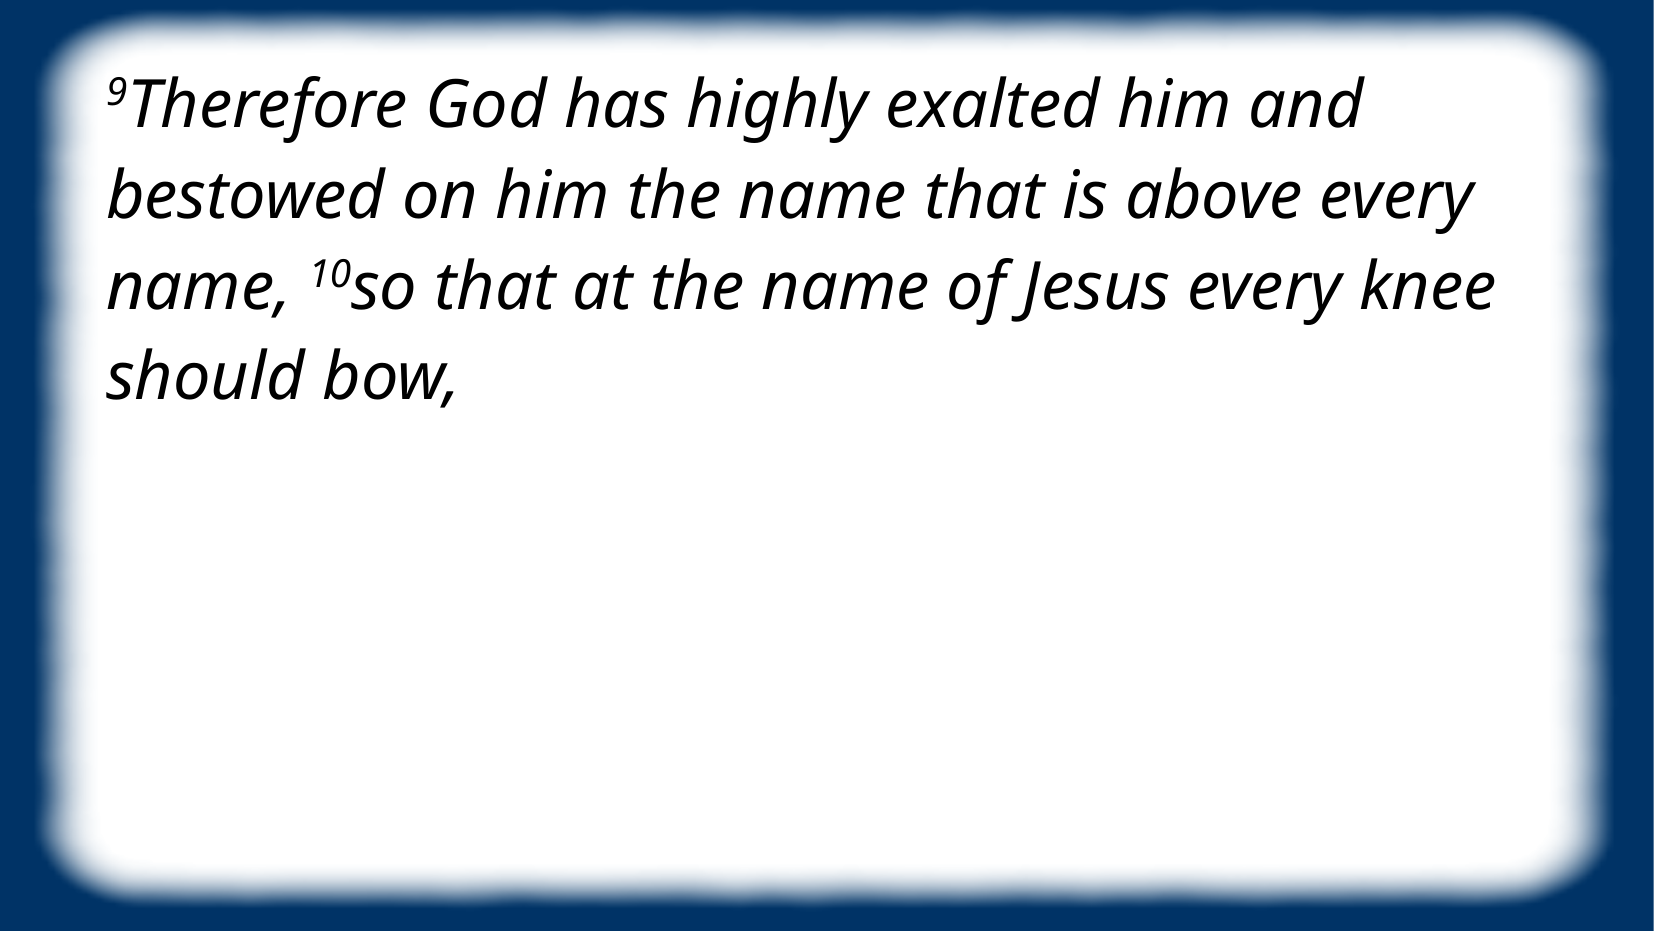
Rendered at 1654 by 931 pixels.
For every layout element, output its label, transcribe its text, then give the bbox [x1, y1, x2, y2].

text_box 9Therefore God has highly exalted him and bestowed on him the name that is above every name, 10so that at the name of Jesus every knee should bow, [91, 49, 1576, 508]
picture [0, 0, 1654, 931]
